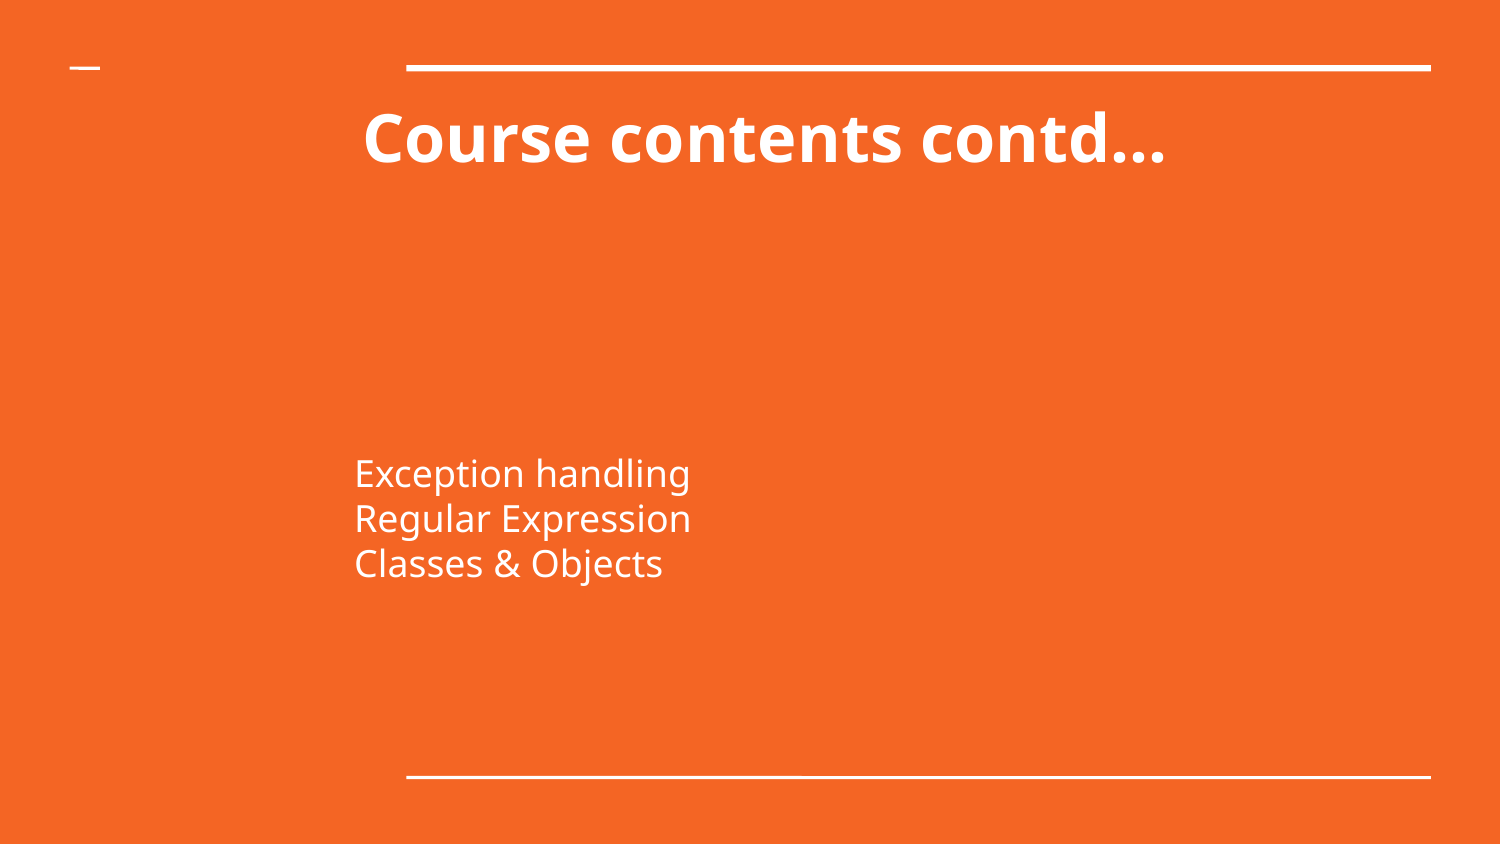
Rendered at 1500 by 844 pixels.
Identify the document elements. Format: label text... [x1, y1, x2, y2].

title Course contents contd... [347, 80, 1399, 200]
subtitle Exception handling Regular Expression Classes & Objects [339, 236, 1428, 735]
